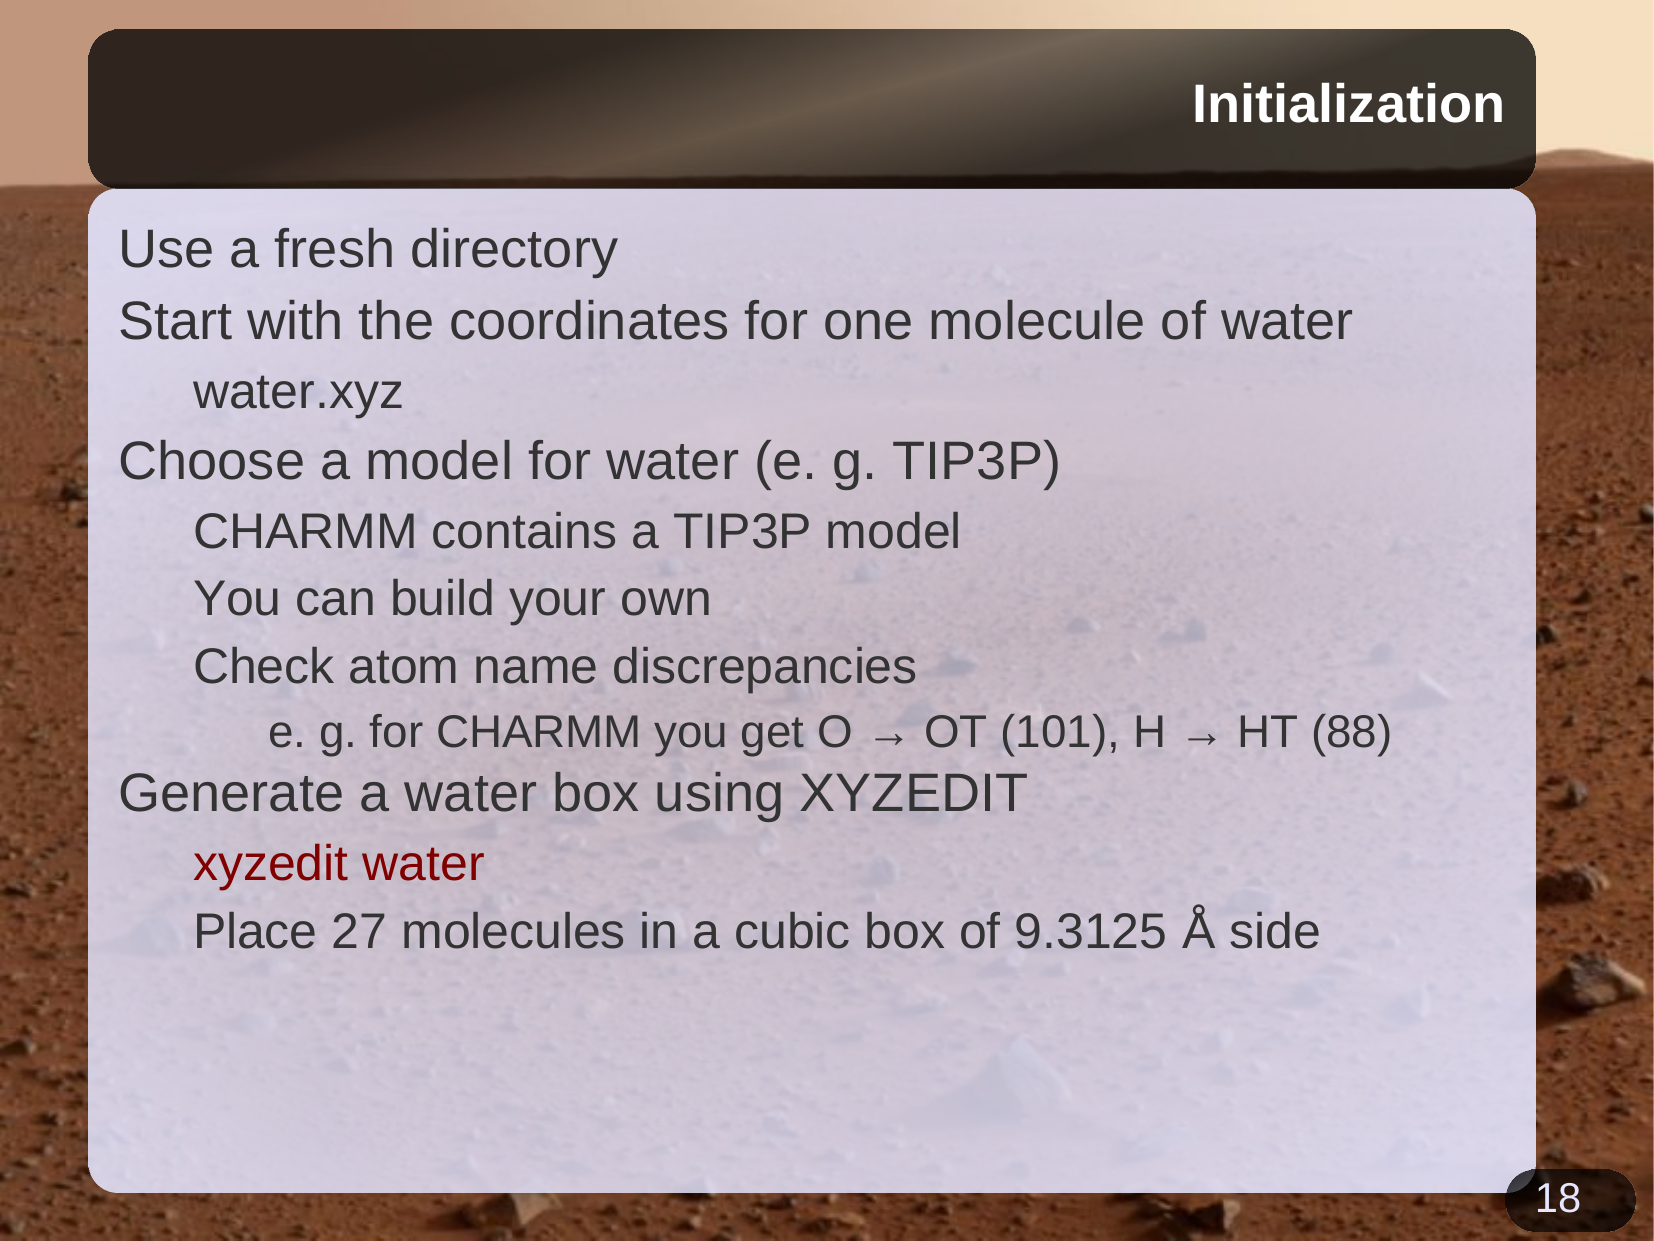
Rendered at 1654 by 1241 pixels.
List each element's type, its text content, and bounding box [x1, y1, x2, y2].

list Use a fresh directory Start with the coordinates for one molecule of water water.xyz Choose a model for water (e. g. TIP3P) CHARMM contains a TIP3P model You can build your own Check atom name discrepancies e. g. for CHARMM you get O → OT (101), H → HT (88) Generate a water box using XYZEDIT xyzedit water Place 27 molecules in a cubic box of 9.3125 Å side [118, 218, 1477, 1164]
title Initialization [118, 59, 1506, 148]
picture [0, 0, 1654, 1241]
